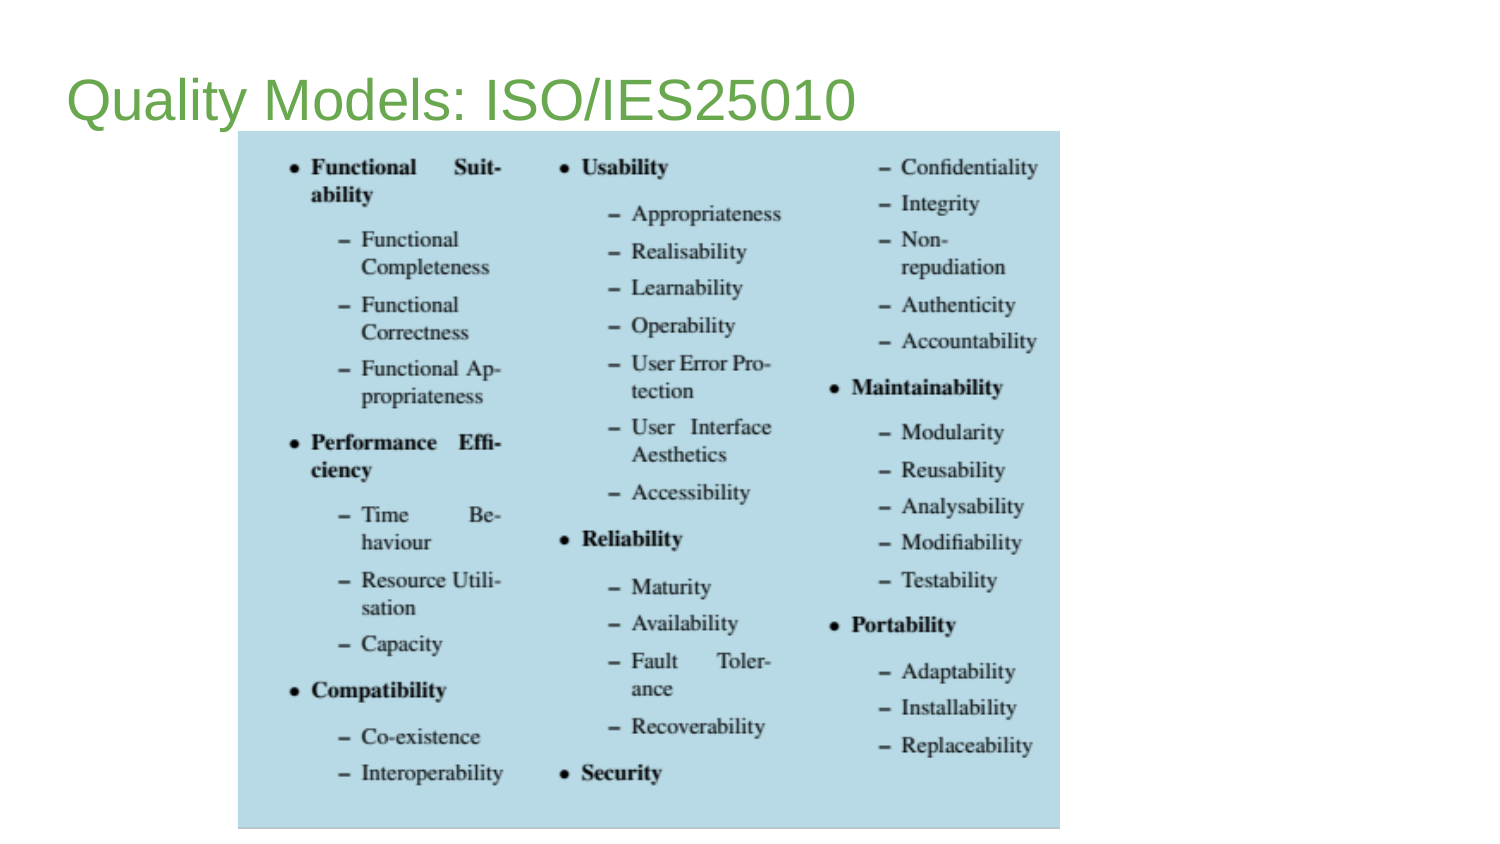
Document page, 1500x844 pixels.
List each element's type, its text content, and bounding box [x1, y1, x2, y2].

title Quality Models: ISO/IES25010 [51, 47, 1449, 142]
picture [237, 131, 1060, 829]
